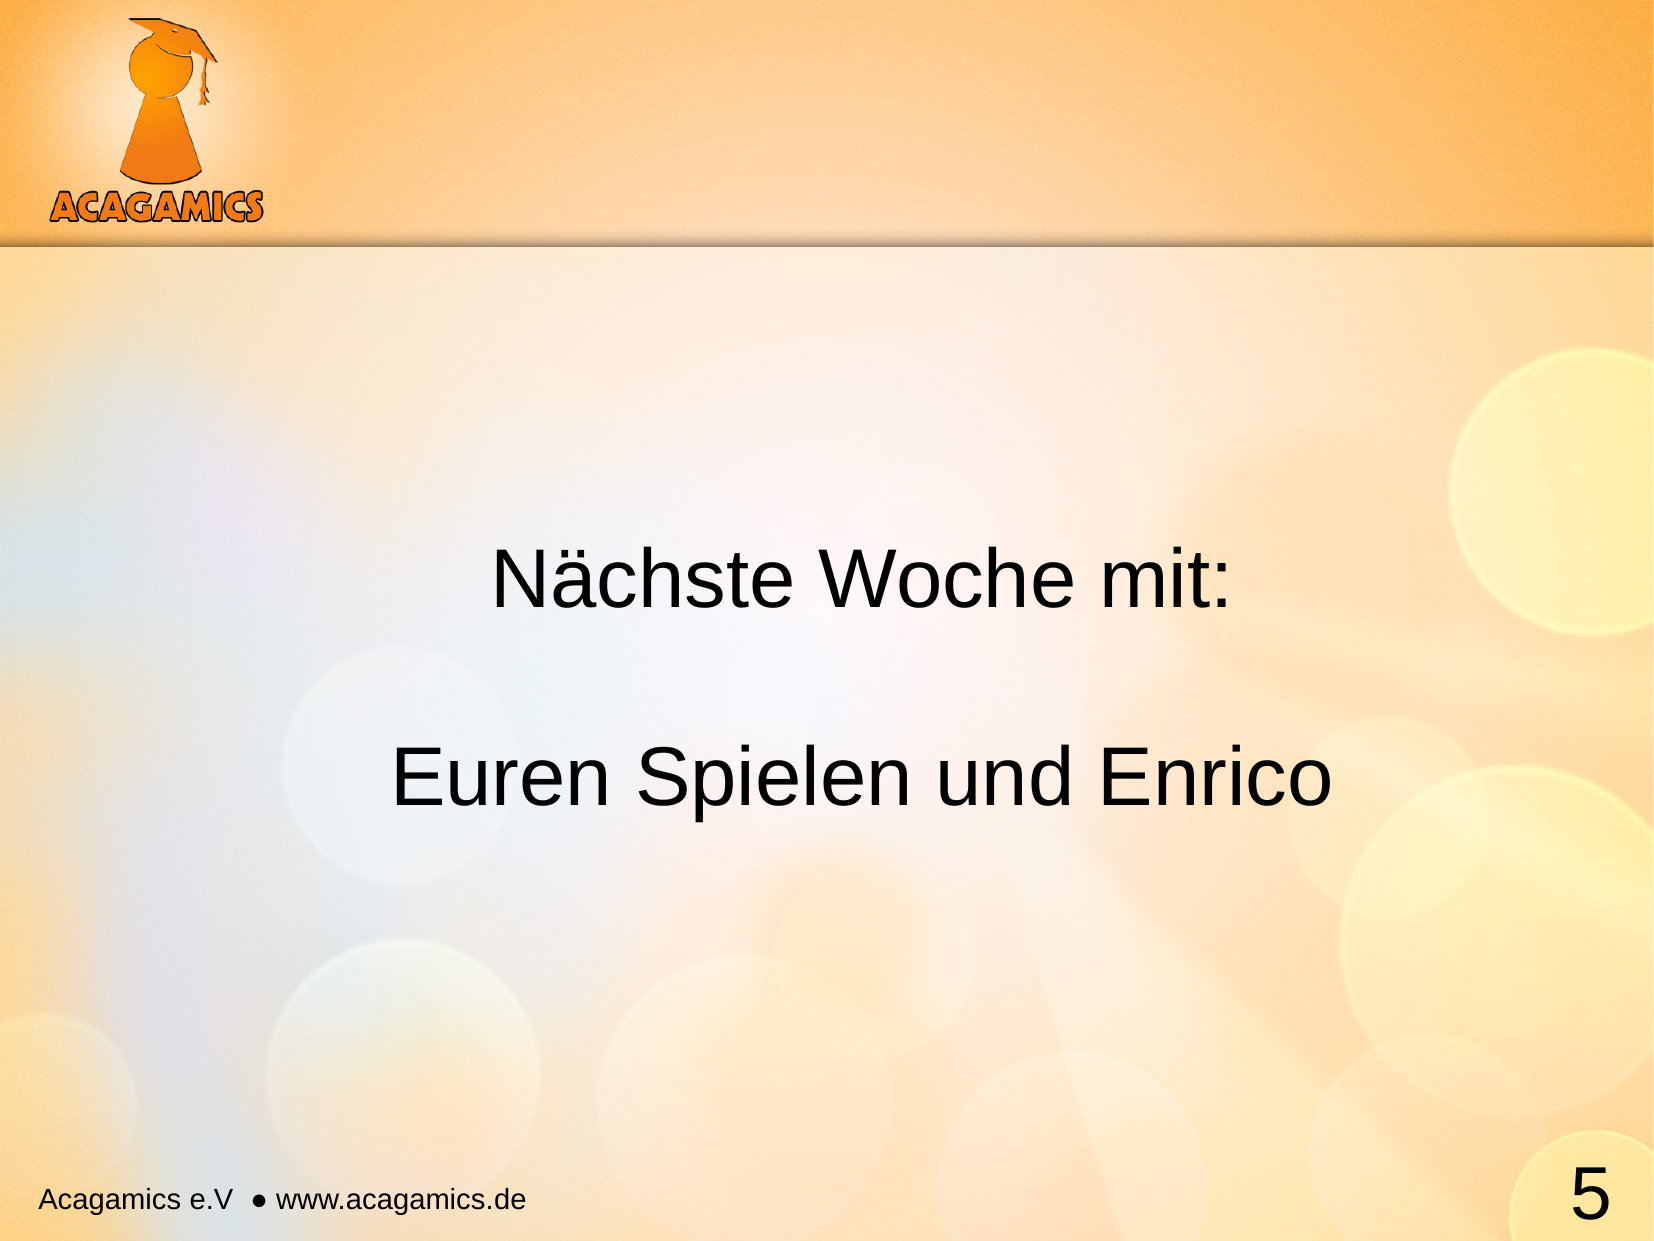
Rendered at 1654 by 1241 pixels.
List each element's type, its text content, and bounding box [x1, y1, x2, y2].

picture [0, 0, 1654, 1241]
list Nächste Woche mit: Euren Spielen und Enrico [82, 290, 1571, 1109]
